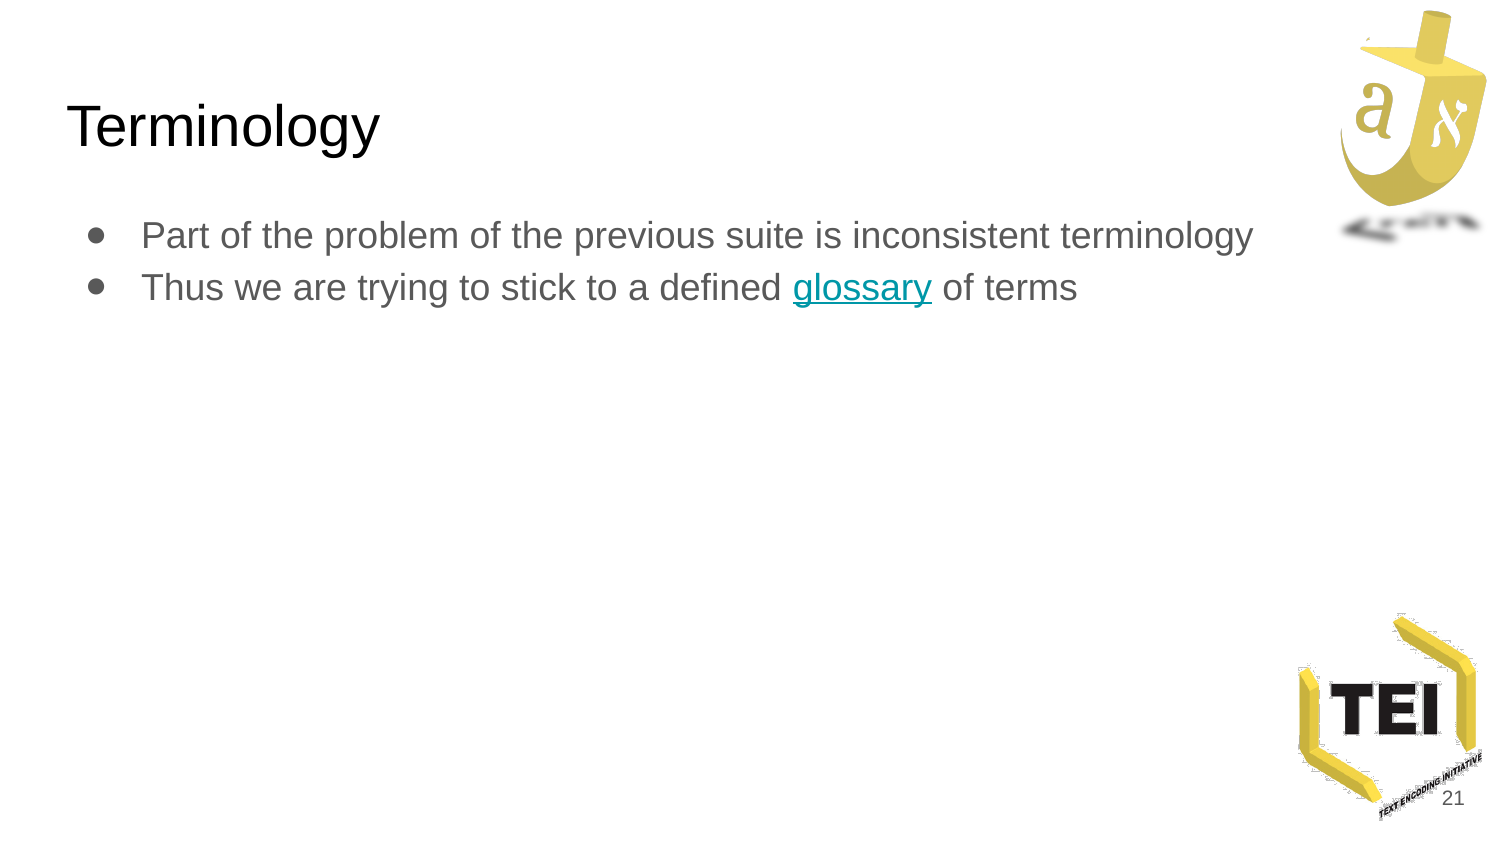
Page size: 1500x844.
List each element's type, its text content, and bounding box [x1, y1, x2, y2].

list Part of the problem of the previous suite is inconsistent terminology Thus we are trying to stick to a defined glossary of terms [51, 189, 1449, 750]
slide_number <number> [1389, 764, 1480, 830]
picture [1324, 0, 1497, 250]
title Terminology [51, 72, 1449, 167]
picture [1275, 604, 1500, 830]
